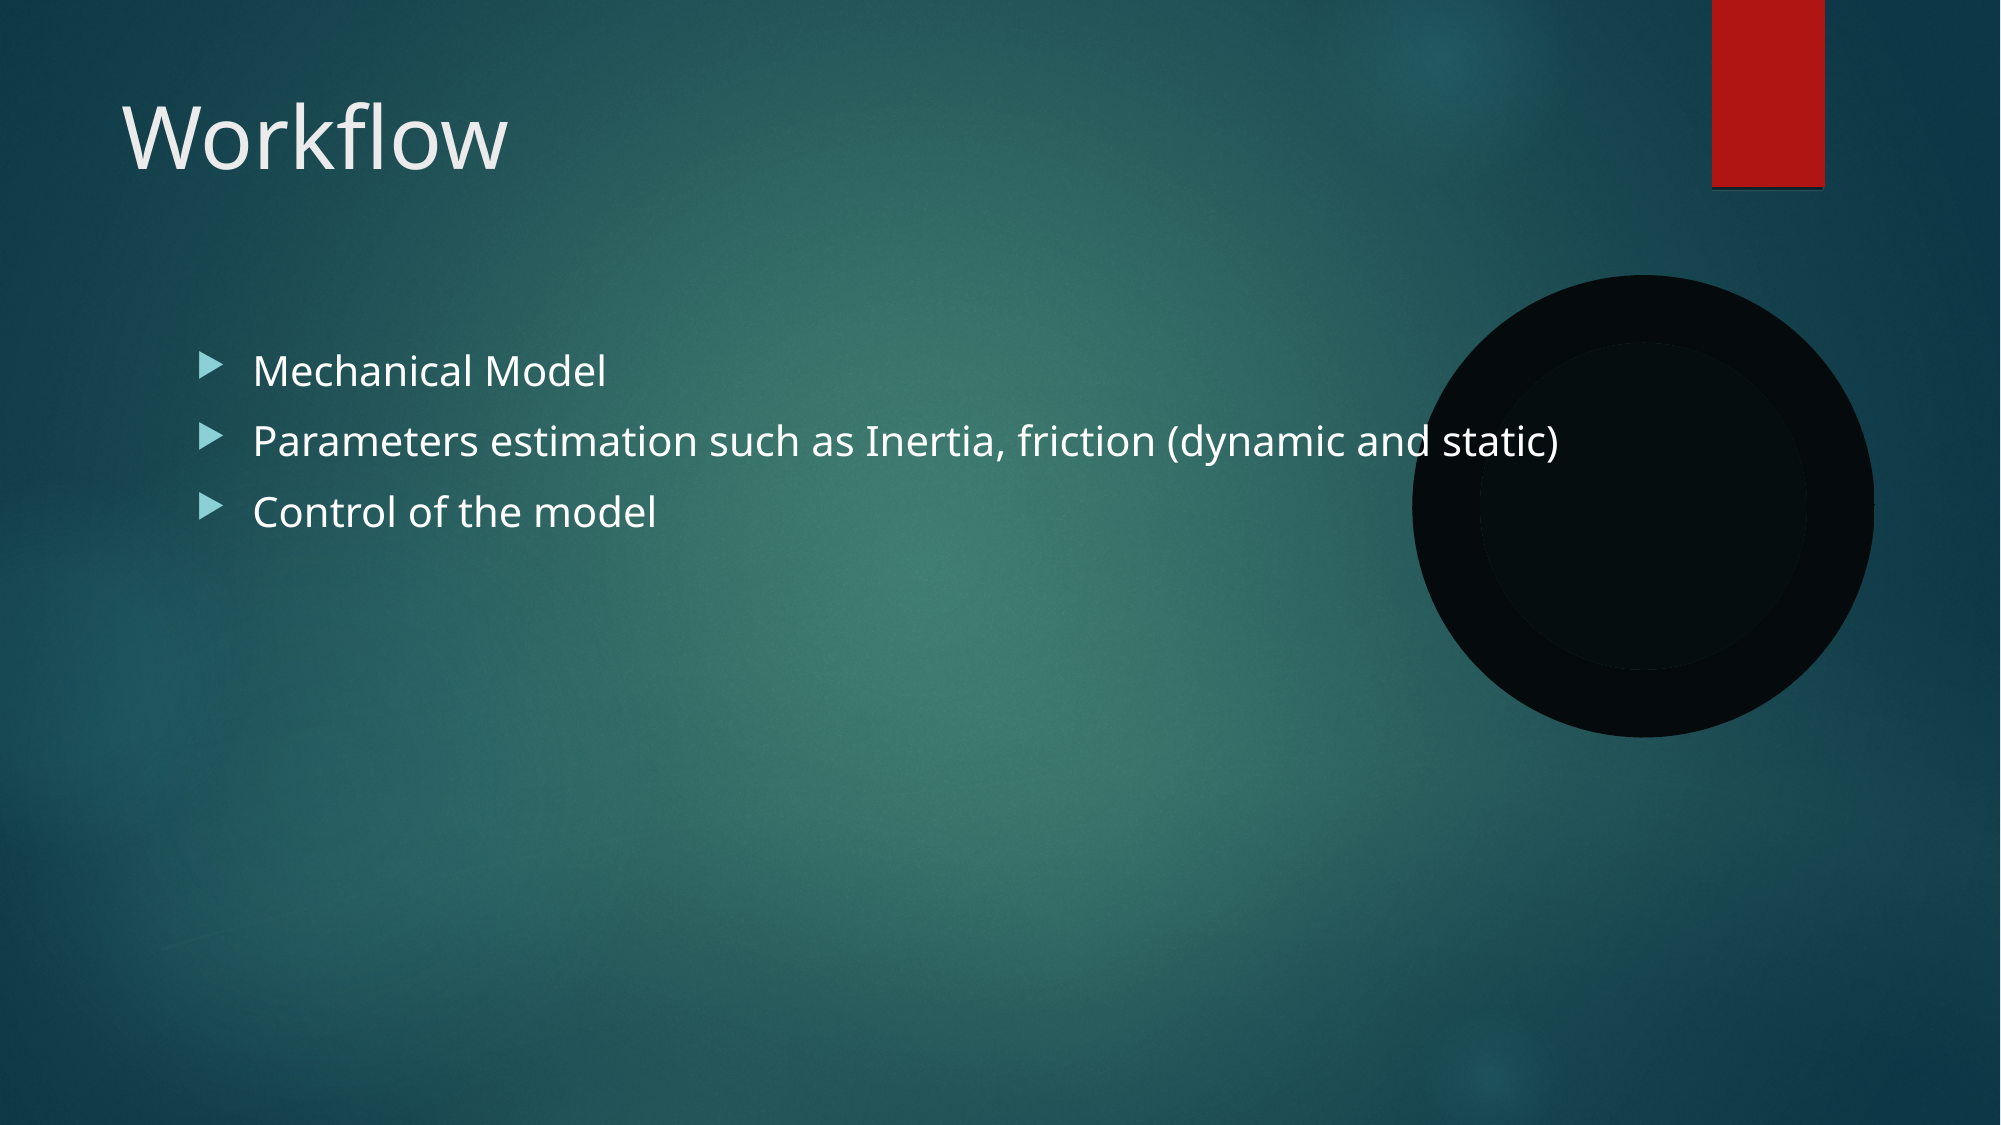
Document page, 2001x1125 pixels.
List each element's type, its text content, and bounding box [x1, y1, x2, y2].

list Mechanical Model Parameters estimation such as Inertia, friction (dynamic and static) Control of the model [181, 336, 1649, 1026]
title Workflow [106, 74, 1649, 305]
